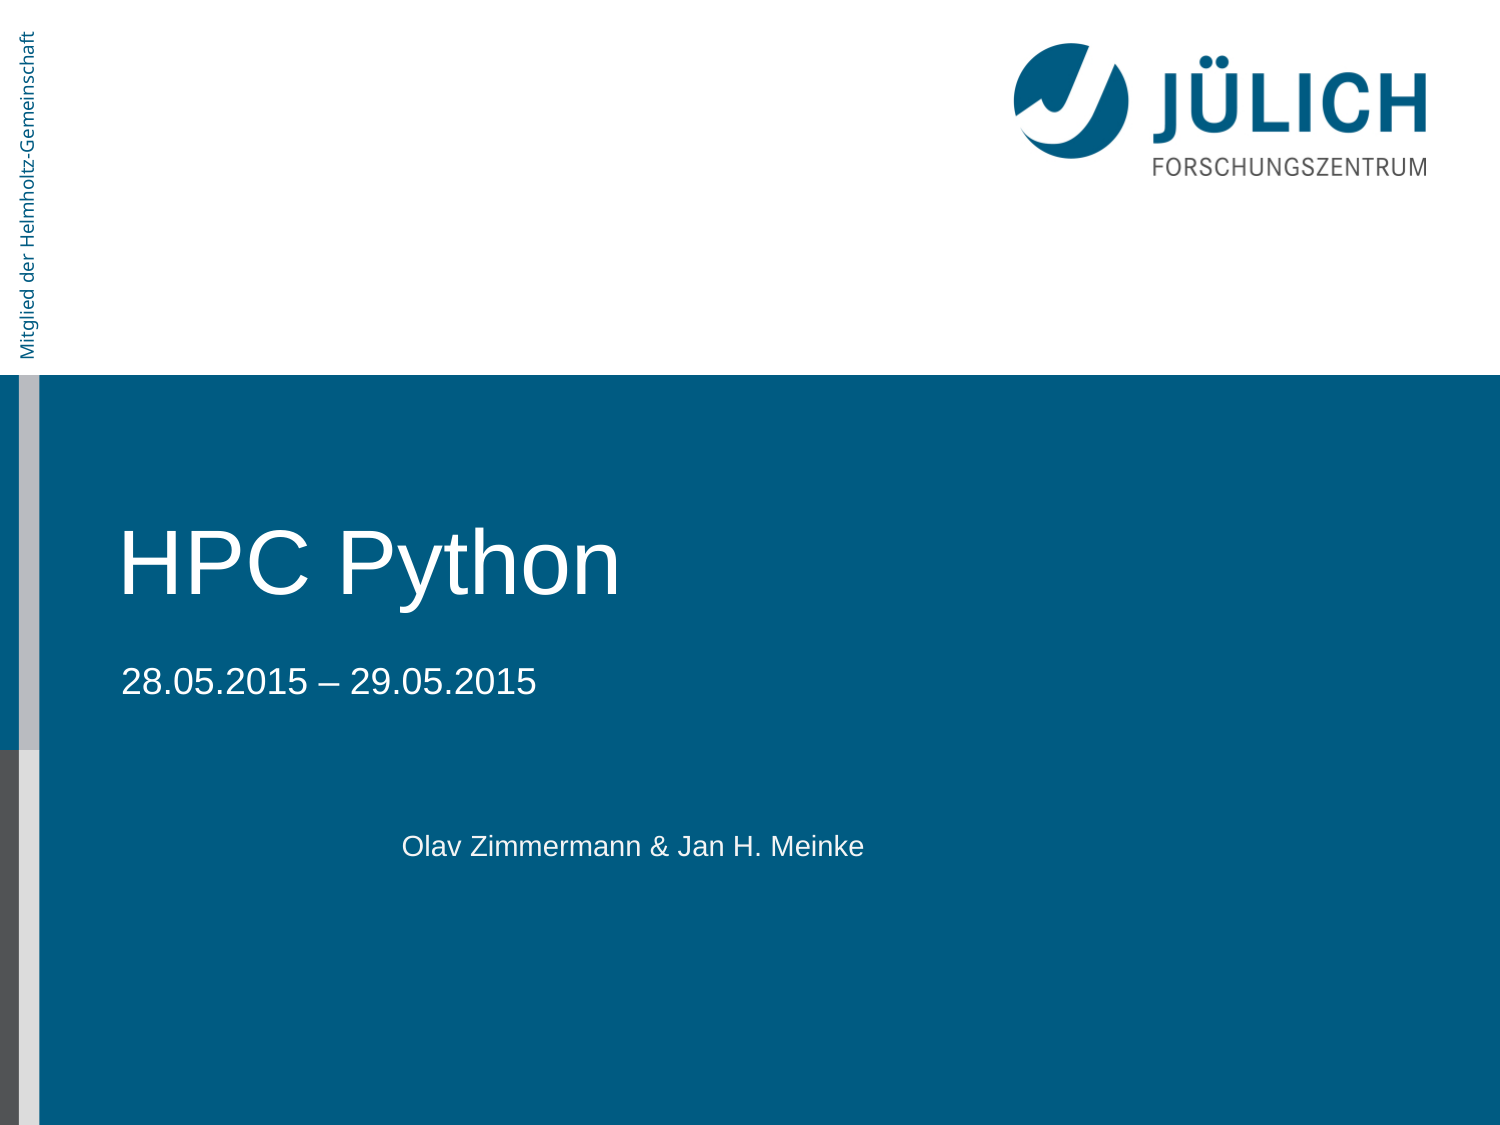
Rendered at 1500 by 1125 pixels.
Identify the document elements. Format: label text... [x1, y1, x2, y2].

title HPC Python [117, 503, 1393, 622]
picture [1012, 41, 1426, 176]
text_box Olav Zimmermann & Jan H. Meinke [386, 819, 881, 870]
text_box 28.05.2015 – 29.05.2015 [106, 649, 552, 710]
